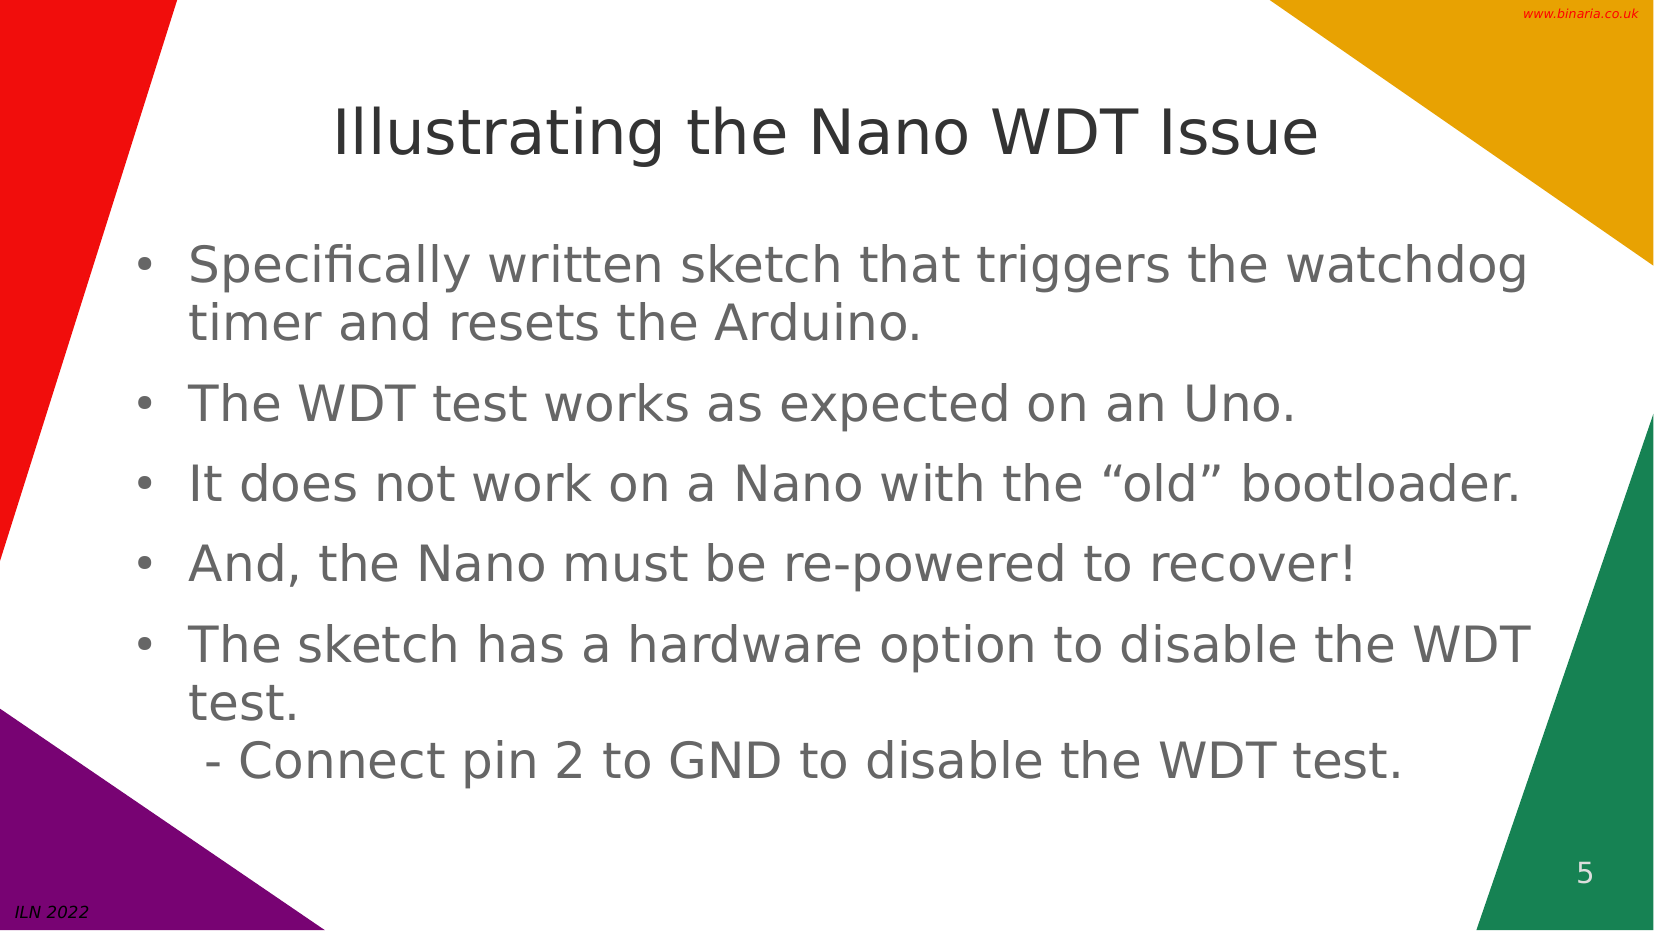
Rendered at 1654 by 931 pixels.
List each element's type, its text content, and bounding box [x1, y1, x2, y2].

text_box www.binaria.co.uk [1508, 0, 1654, 30]
text_box ILN 2022 [0, 895, 105, 931]
list Specifically written sketch that triggers the watchdog timer and resets the Arduino. The WDT test works as expected on an Uno. It does not work on a Nano with the “old” bootloader. And, the Nano must be re-powered to recover! The sketch has a hardware option to disable the WDT test. - Connect pin 2 to GND to disable the WDT test. [118, 236, 1536, 827]
title Illustrating the Nano WDT Issue [118, 59, 1536, 207]
